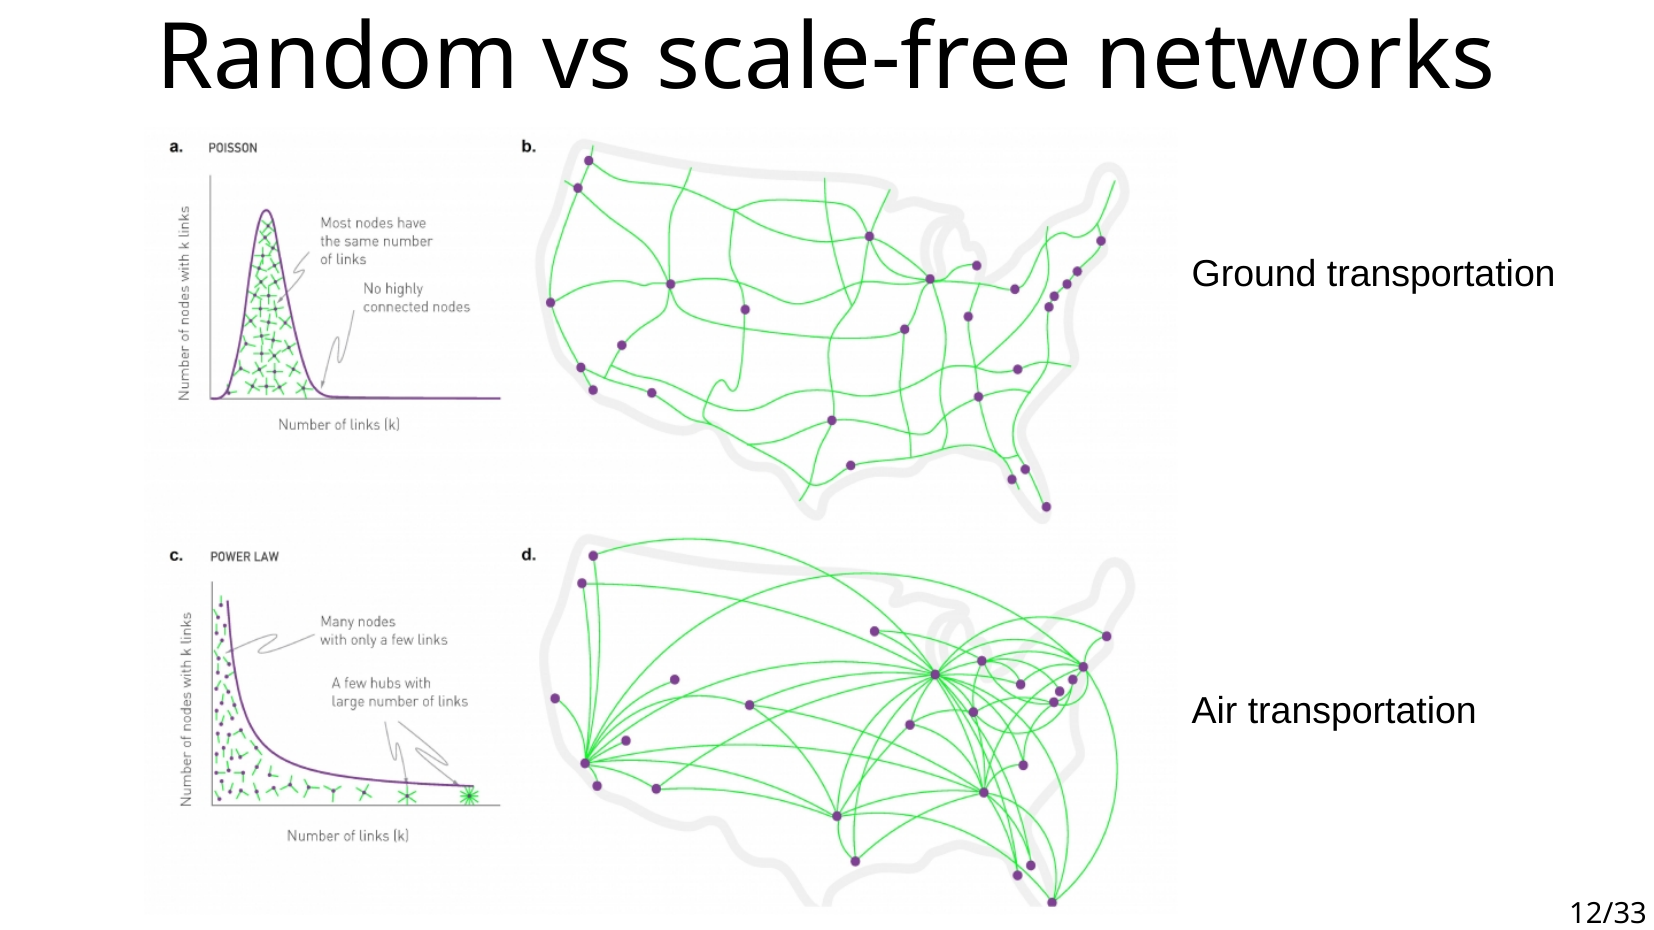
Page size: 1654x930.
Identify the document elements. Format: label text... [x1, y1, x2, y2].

picture [144, 127, 1178, 915]
text_box Air transportation [1176, 681, 1636, 768]
title Random vs scale-free networks [82, 0, 1571, 118]
text_box Ground transportation [1176, 244, 1636, 331]
